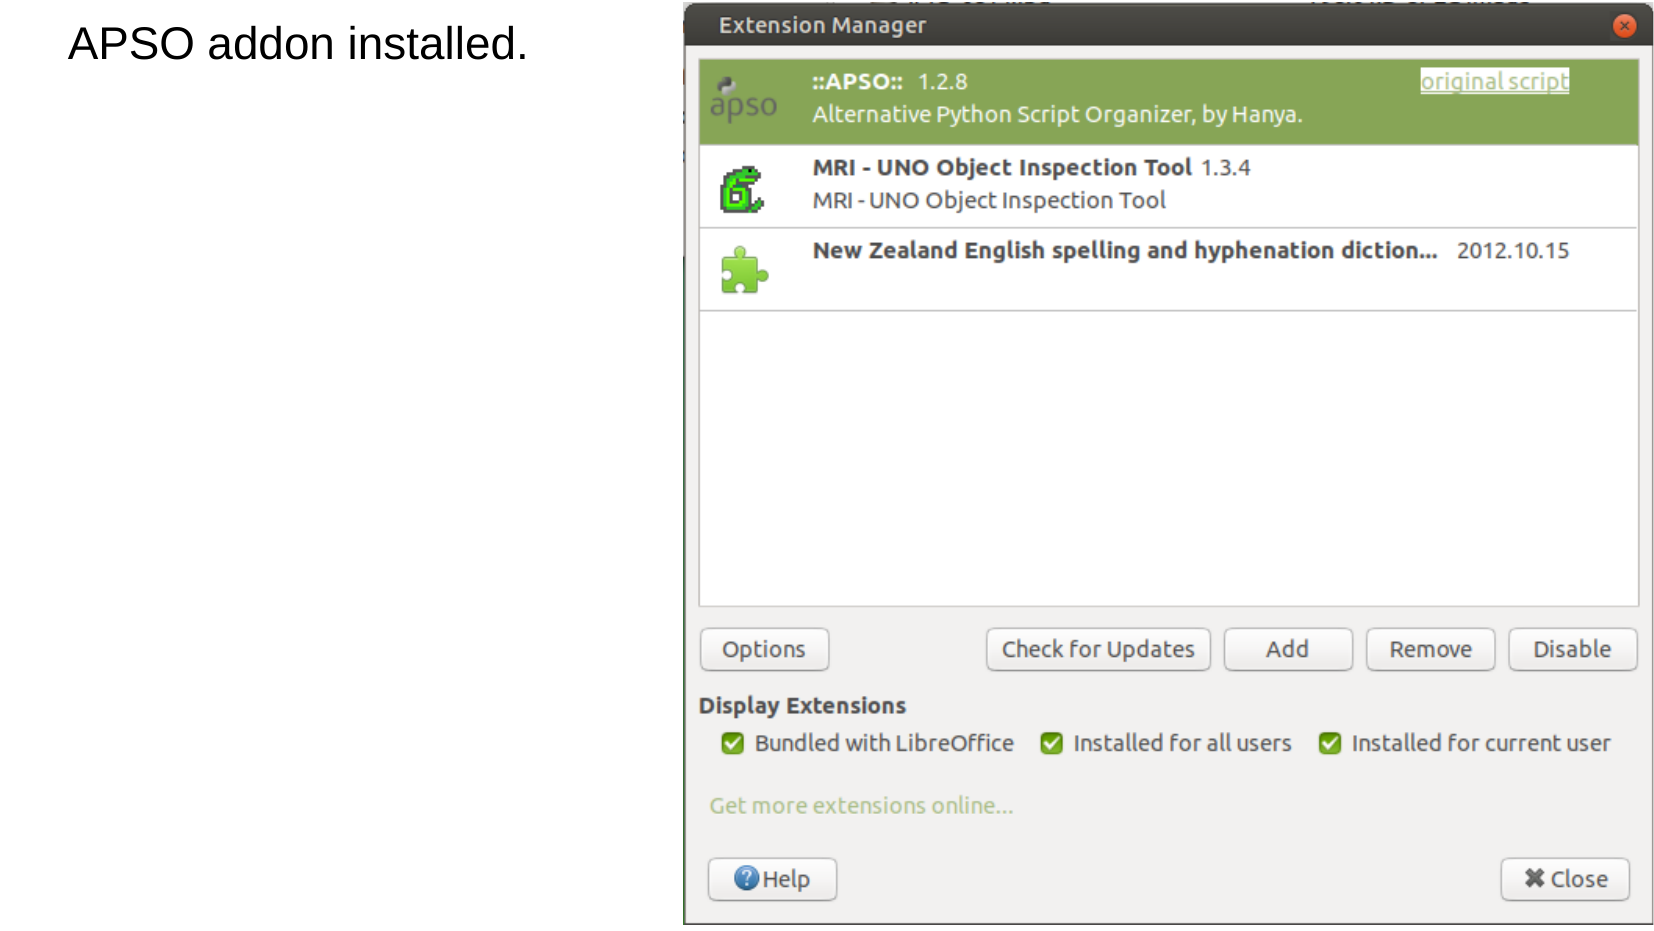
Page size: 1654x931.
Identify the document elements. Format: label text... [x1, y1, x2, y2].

subtitle APSO addon installed. [67, 17, 683, 172]
picture [683, 2, 1654, 925]
